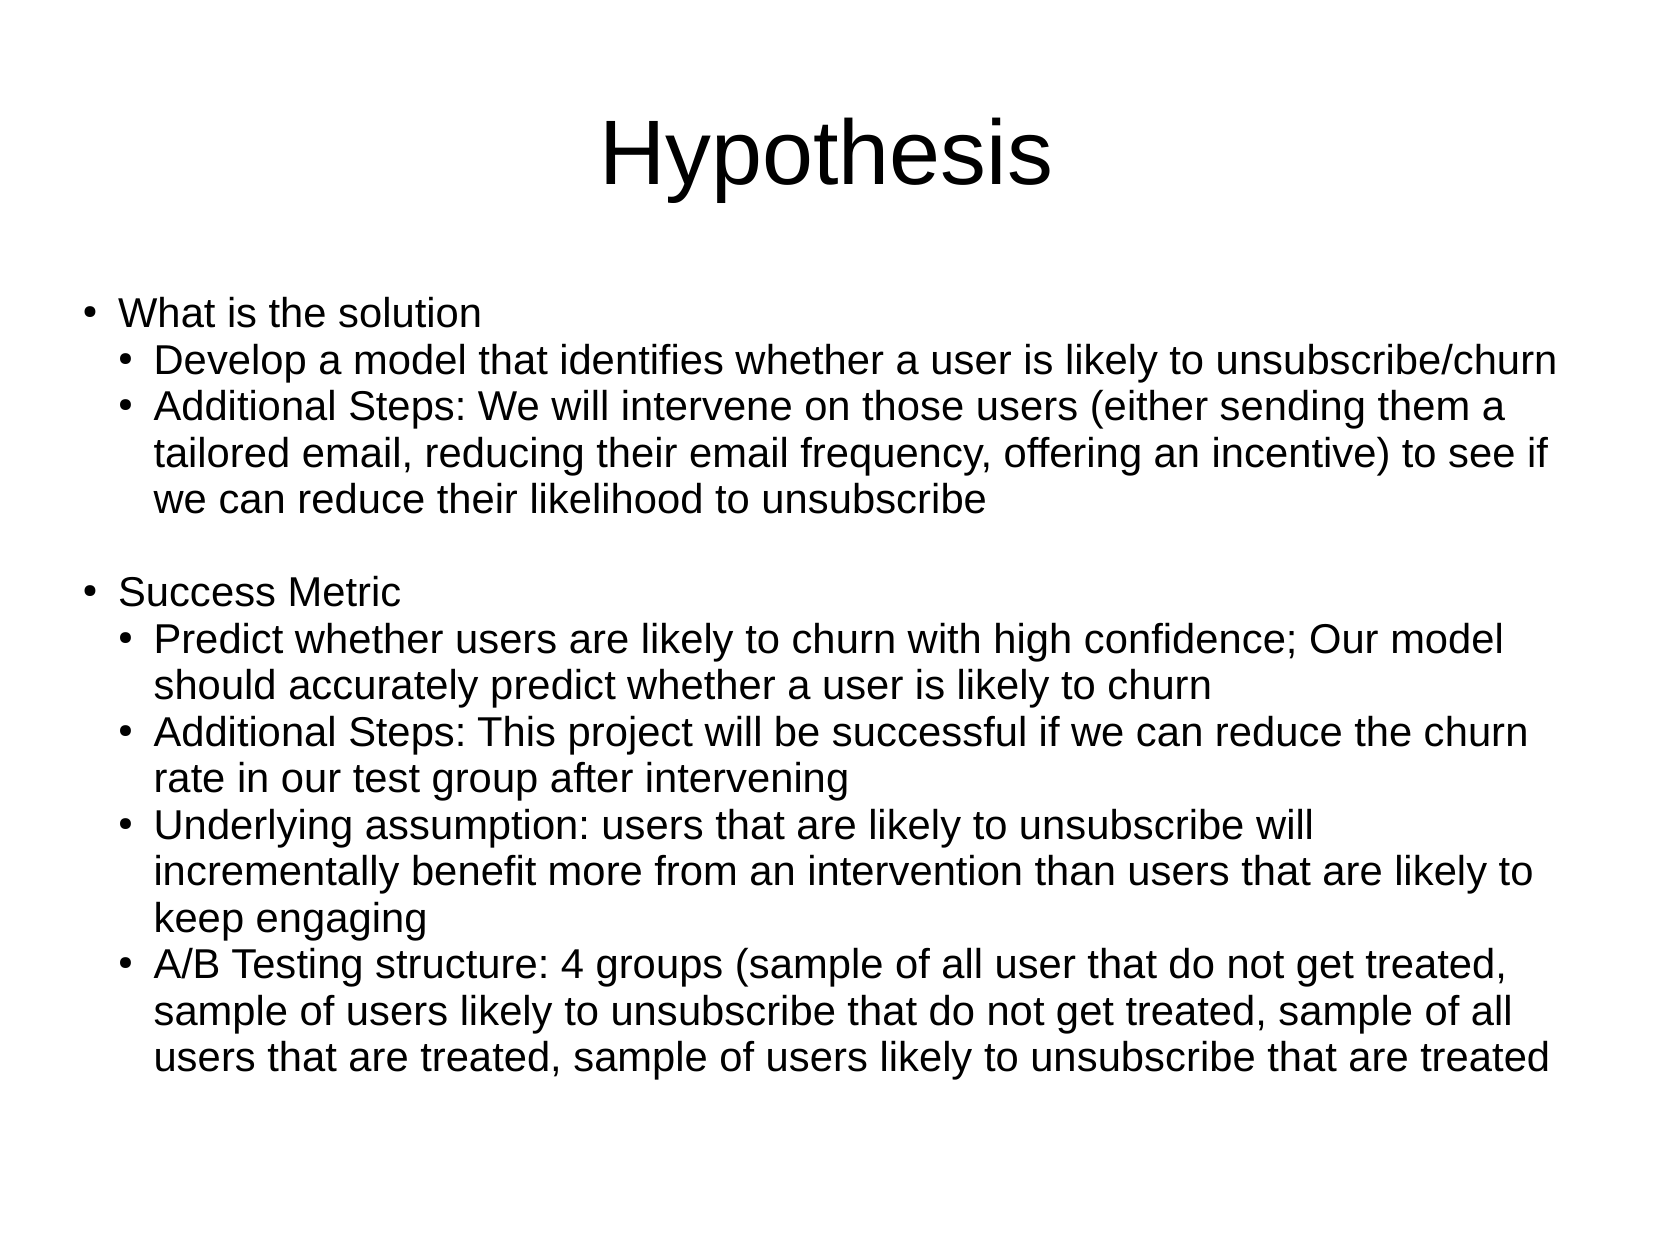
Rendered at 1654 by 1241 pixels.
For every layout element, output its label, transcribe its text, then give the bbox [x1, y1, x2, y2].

title Hypothesis [82, 49, 1571, 257]
list What is the solution Develop a model that identifies whether a user is likely to unsubscribe/churn Additional Steps: We will intervene on those users (either sending them a tailored email, reducing their email frequency, offering an incentive) to see if we can reduce their likelihood to unsubscribe Success Metric Predict whether users are likely to churn with high confidence; Our model should accurately predict whether a user is likely to churn Additional Steps: This project will be successful if we can reduce the churn rate in our test group after intervening Underlying assumption: users that are likely to unsubscribe will incrementally benefit more from an intervention than users that are likely to keep engaging A/B Testing structure: 4 groups (sample of all user that do not get treated, sample of users likely to unsubscribe that do not get treated, sample of all users that are treated, sample of users likely to unsubscribe that are treated [82, 290, 1571, 1109]
